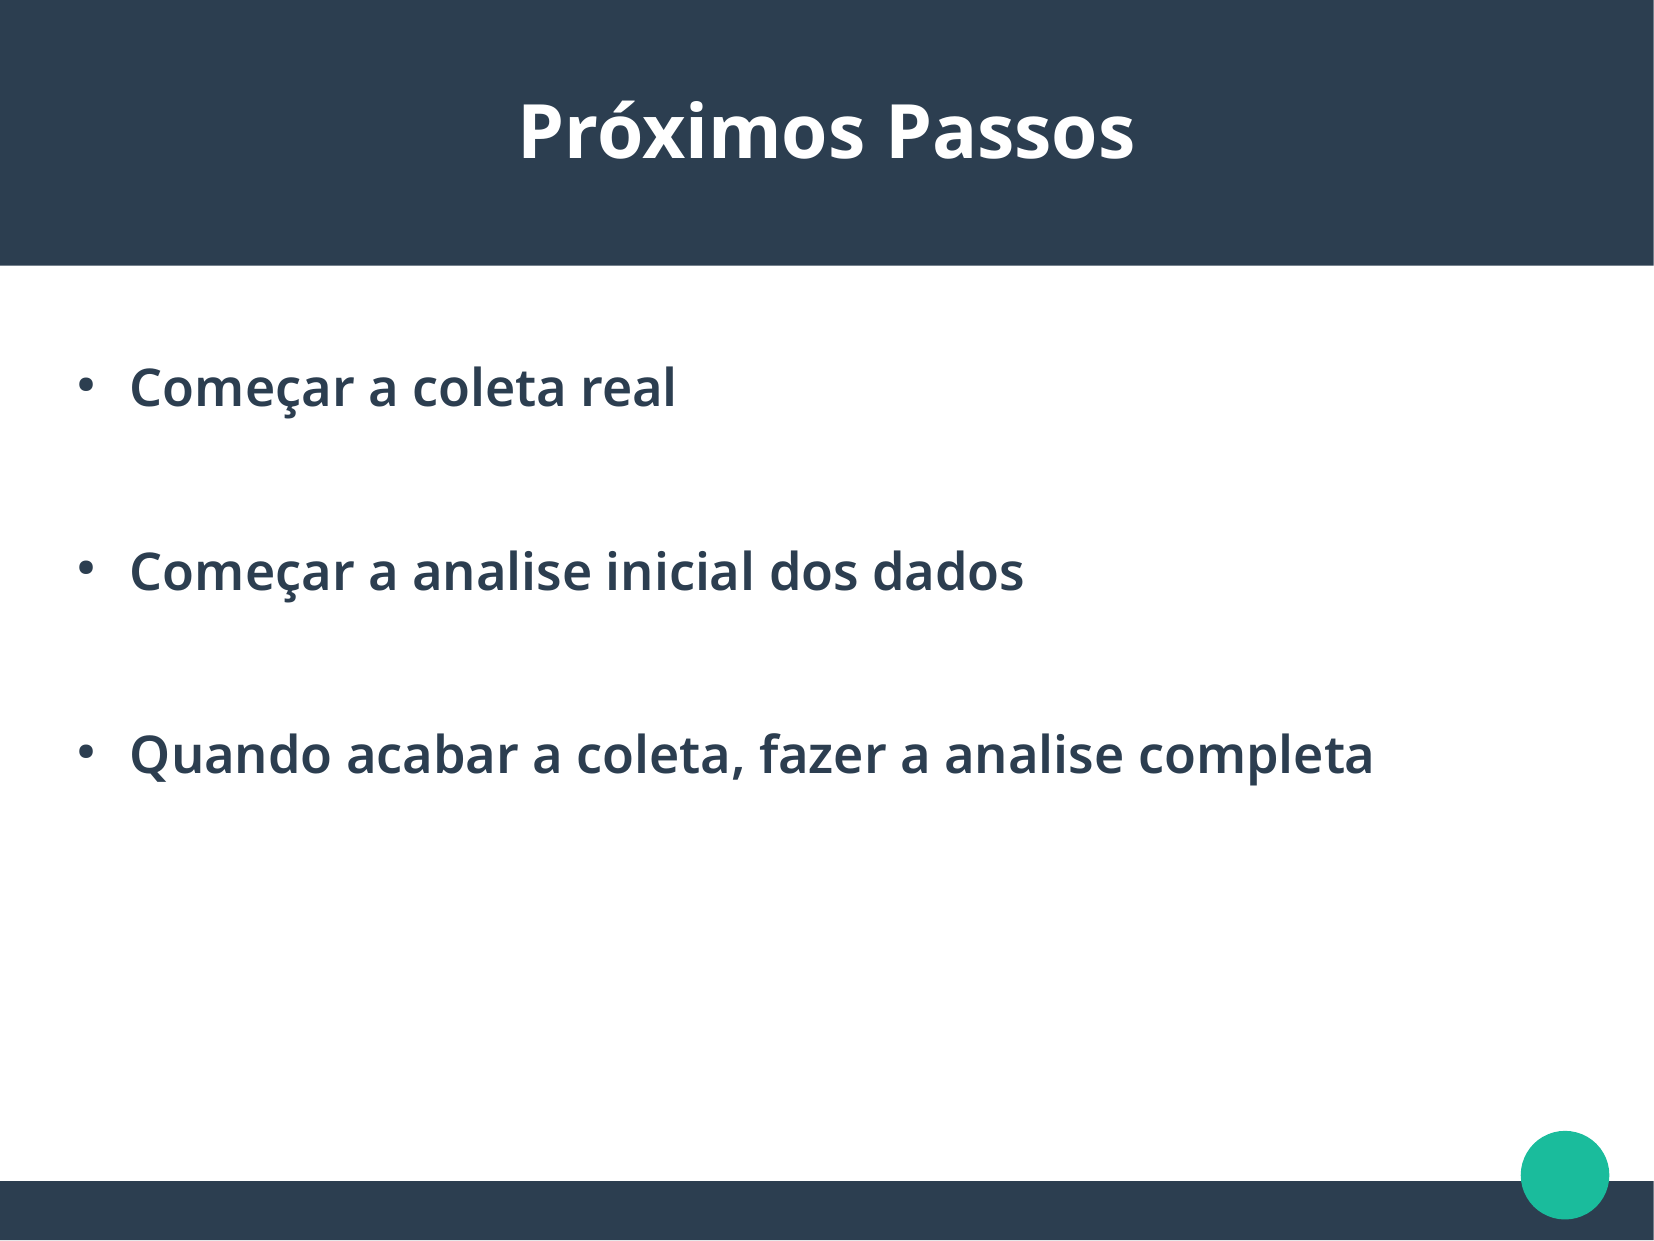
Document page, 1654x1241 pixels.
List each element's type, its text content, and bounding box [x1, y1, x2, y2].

title Próximos Passos [59, 49, 1595, 207]
list Começar a coleta real Começar a analise inicial dos dados Quando acabar a coleta, fazer a analise completa [59, 354, 1595, 1146]
